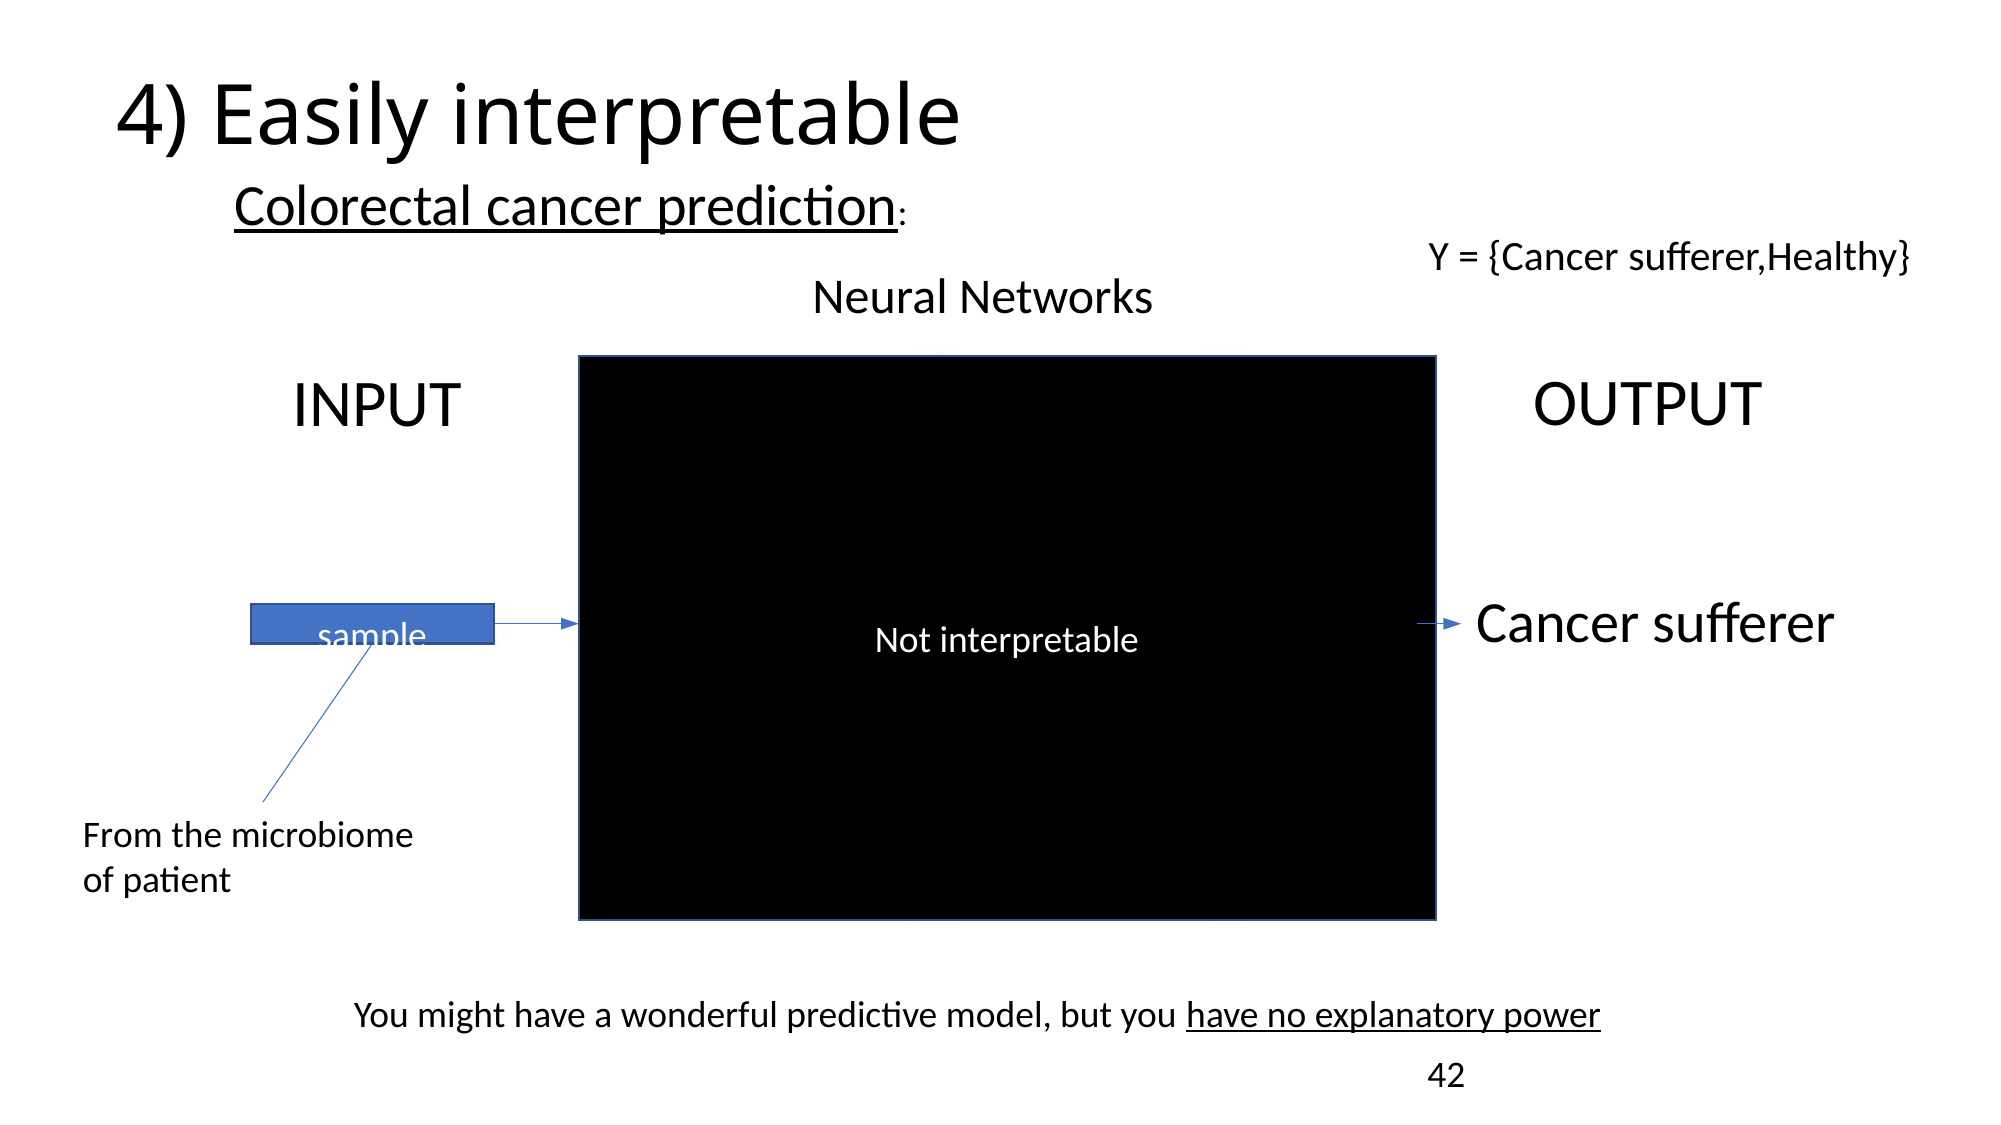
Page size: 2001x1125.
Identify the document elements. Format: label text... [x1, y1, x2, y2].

text_box Colorectal cancer prediction: [219, 159, 984, 291]
text_box OUTPUT [1518, 351, 1812, 448]
text_box 4) Easily interpretable [101, 53, 1045, 170]
text_box [1412, 1042, 1863, 1103]
text_box Y = {Cancer sufferer,Healthy} [1413, 221, 1948, 288]
text_box Not interpretable [579, 356, 1436, 920]
text_box sample [251, 604, 494, 644]
text_box INPUT [277, 352, 589, 449]
text_box From the microbiome of patient [67, 802, 459, 909]
text_box You might have a wonderful predictive model, but you have no explanatory power [339, 982, 1735, 1043]
text_box Cancer sufferer [1461, 576, 1890, 663]
picture [578, 624, 1436, 933]
text_box Neural Networks [601, 256, 1366, 333]
picture [578, 351, 1436, 356]
